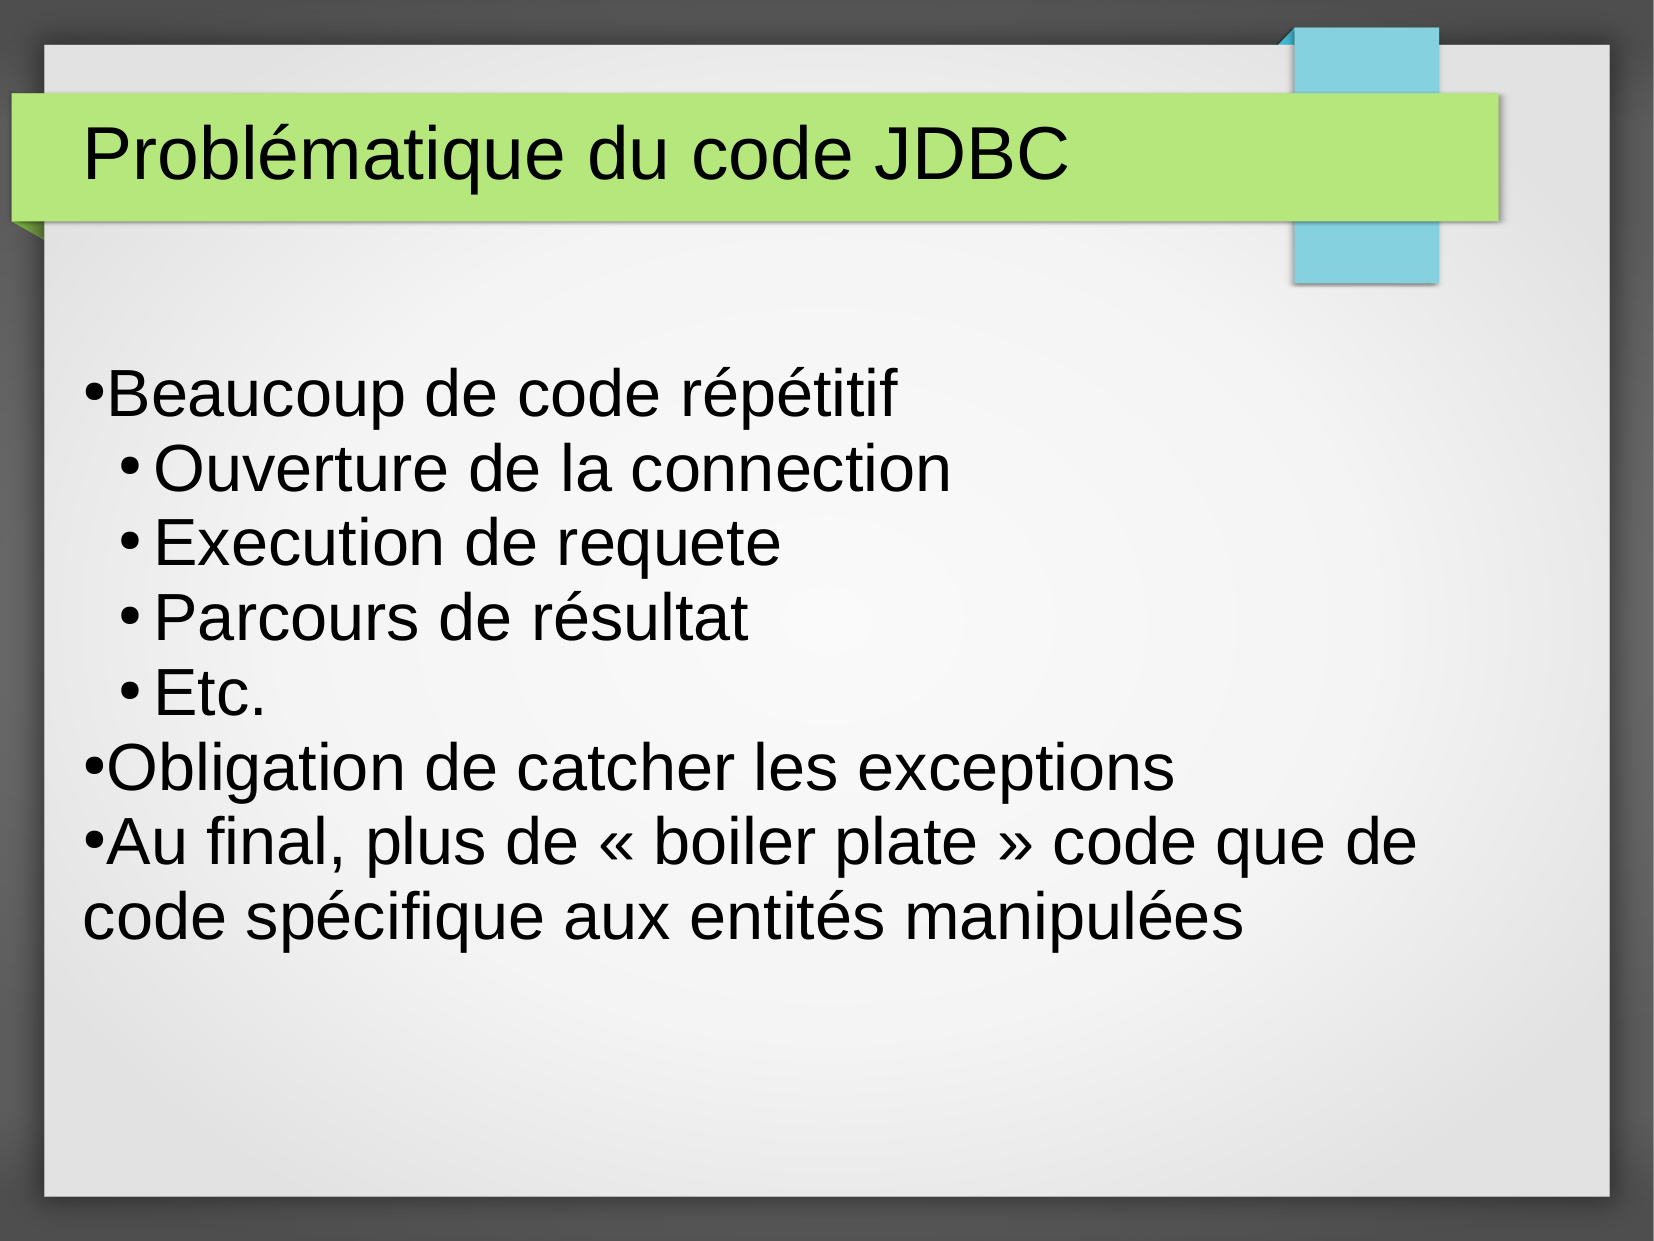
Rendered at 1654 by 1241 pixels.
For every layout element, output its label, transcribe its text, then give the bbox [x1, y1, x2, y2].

title Problématique du code JDBC [82, 94, 1264, 213]
picture [0, 0, 1654, 1241]
subtitle Beaucoup de code répétitif Ouverture de la connection Execution de requete Parcours de résultat Etc. Obligation de catcher les exceptions Au final, plus de « boiler plate » code que de code spécifique aux entités manipulées [82, 295, 1571, 1015]
